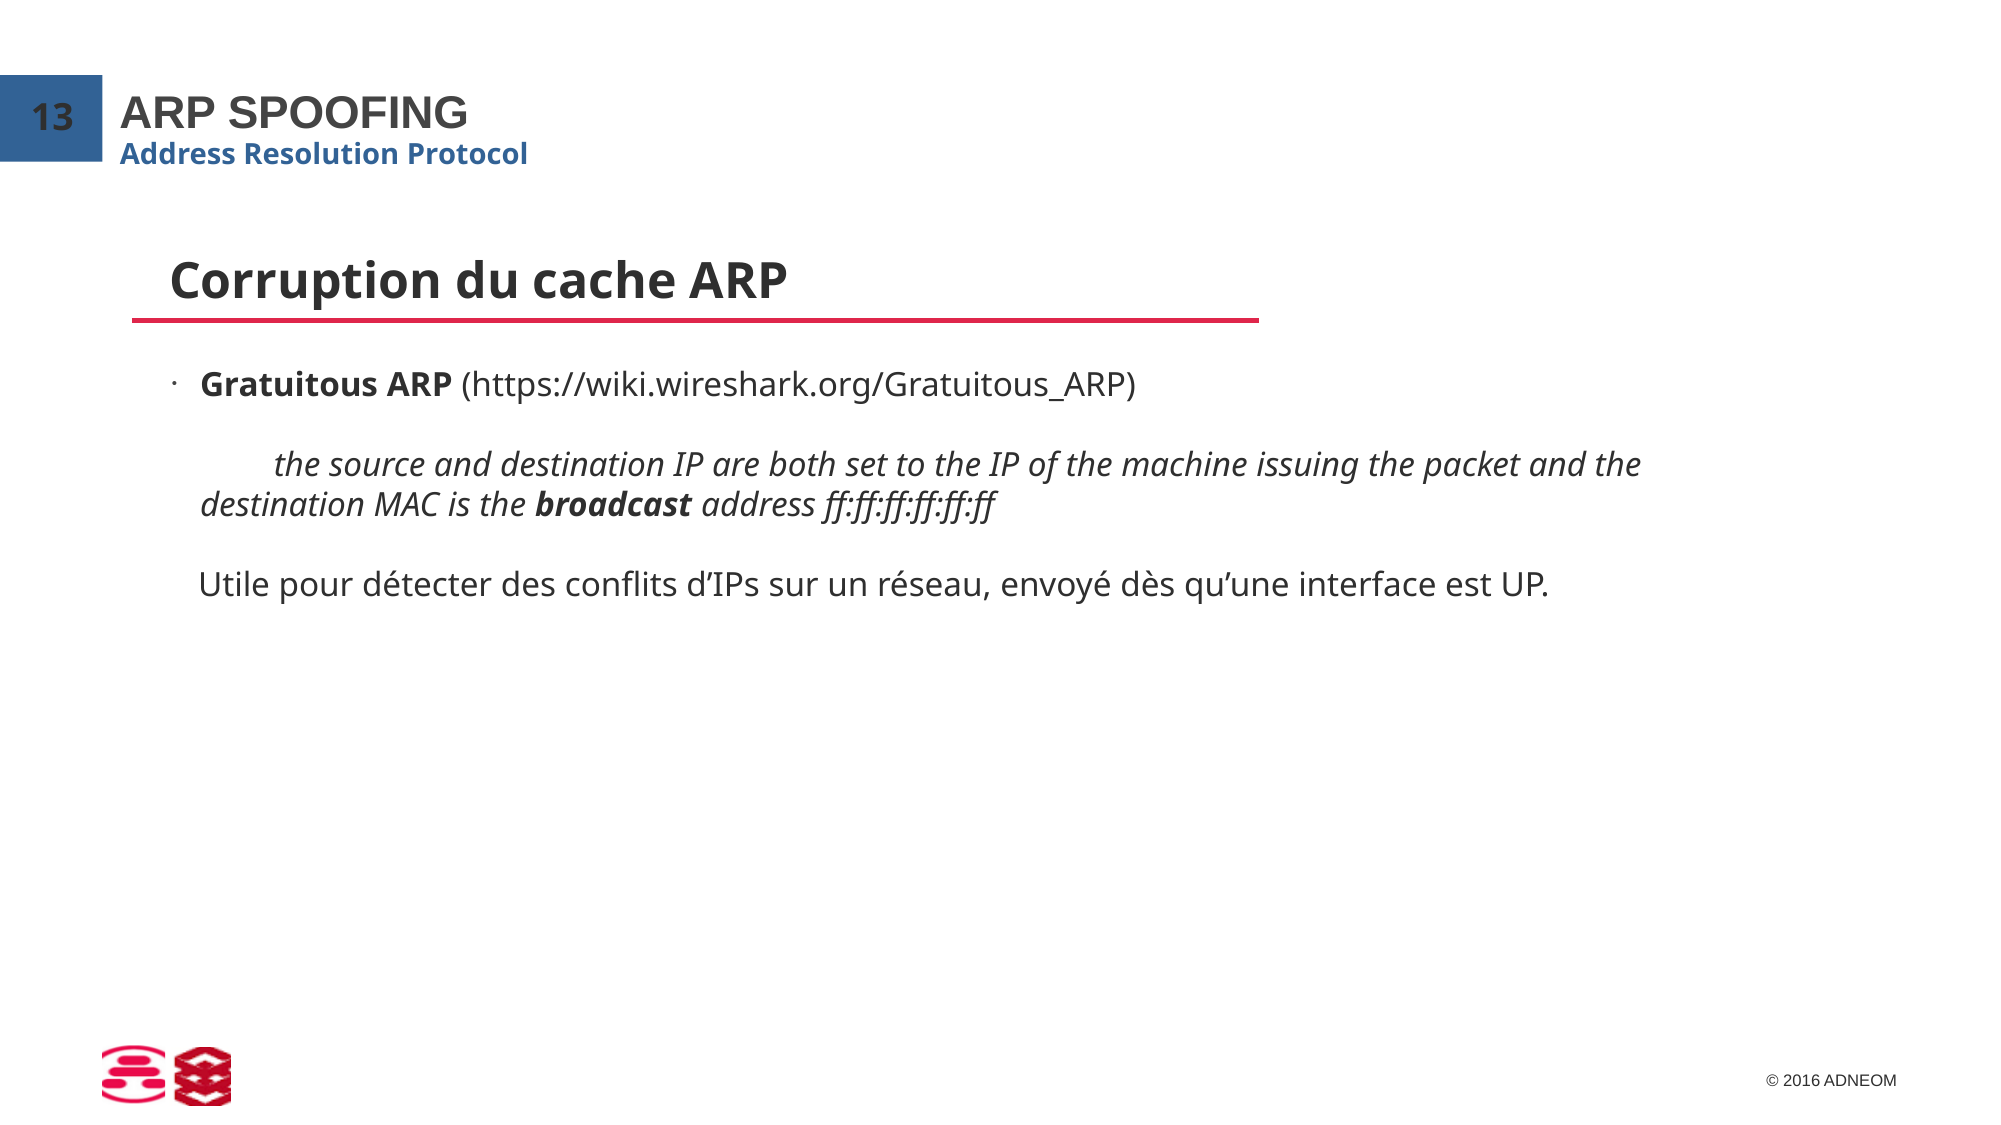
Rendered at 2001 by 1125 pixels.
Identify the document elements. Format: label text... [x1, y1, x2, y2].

list Address Resolution Protocol [105, 120, 1000, 150]
text_box Gratuitous ARP (https://wiki.wireshark.org/Gratuitous_ARP) the source and destination IP are both set to the IP of the machine issuing the packet and the destination MAC is the broadcast address ff:ff:ff:ff:ff:ff Utile pour détecter des conflits d’IPs sur un réseau, envoyé dès qu’une interface est UP. [156, 333, 1811, 1096]
title ARP SPOOFING [104, 75, 1898, 132]
picture [102, 1038, 231, 1114]
text_box Corruption du cache ARP [154, 240, 804, 316]
